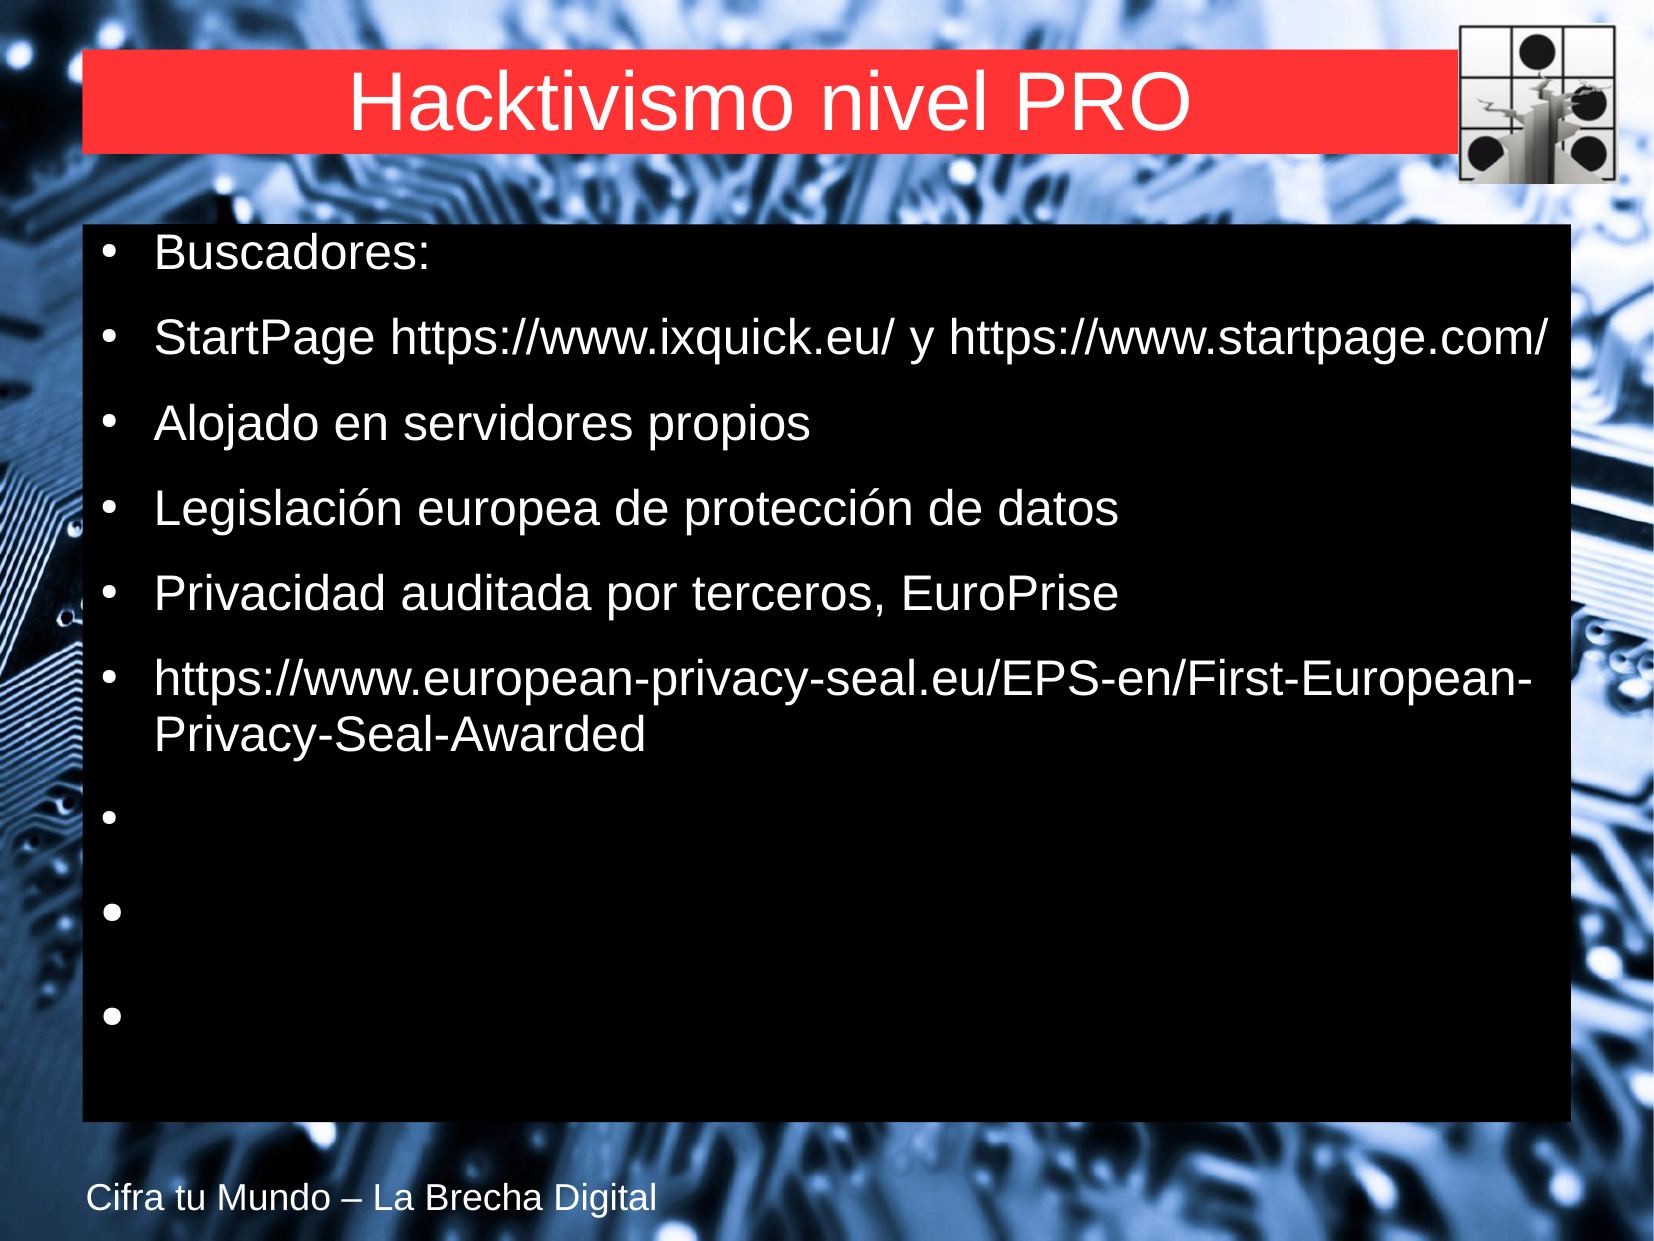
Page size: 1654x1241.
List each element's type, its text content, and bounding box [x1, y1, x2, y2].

text_box Cifra tu Mundo – La Brecha Digital [70, 1169, 1453, 1226]
list Buscadores: StartPage https://www.ixquick.eu/ y https://www.startpage.com/ Alojado en servidores propios Legislación europea de protección de datos Privacidad auditada por terceros, EuroPrise https://www.european-privacy-seal.eu/EPS-en/First-European-Privacy-Seal-Awarded [82, 224, 1571, 1123]
title Hacktivismo nivel PRO [82, 49, 1458, 154]
picture [0, 0, 1654, 1241]
